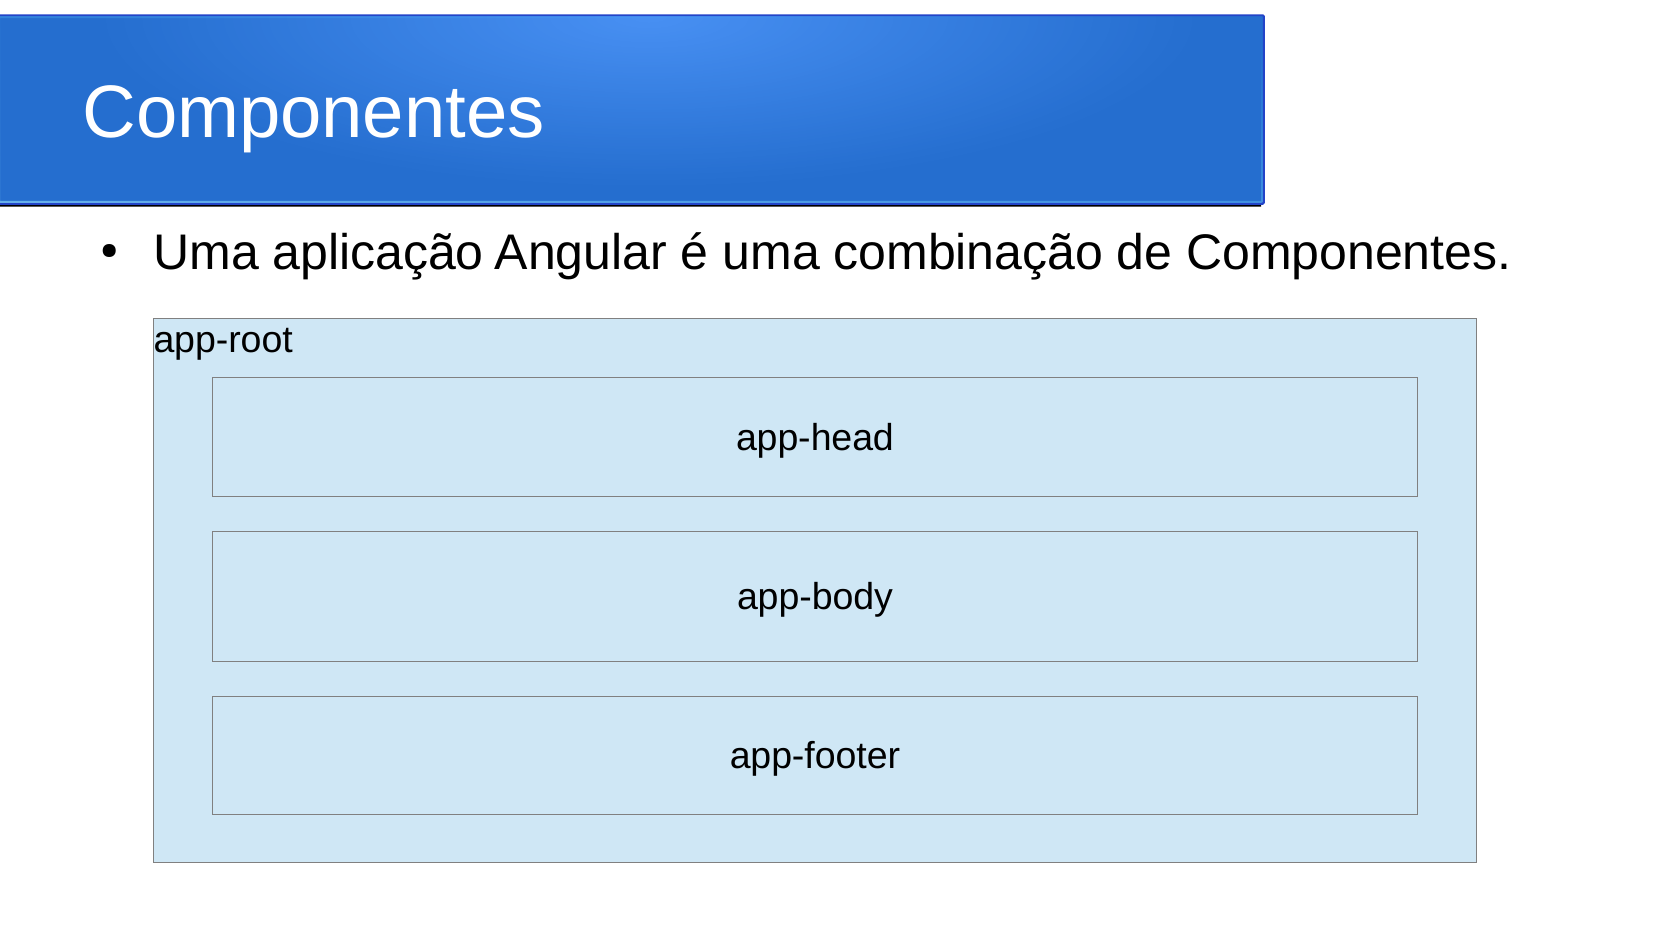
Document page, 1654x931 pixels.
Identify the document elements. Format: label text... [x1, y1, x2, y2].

text_box app-head [212, 377, 1418, 497]
title Componentes [82, 35, 1235, 189]
text_box app-body [212, 531, 1418, 662]
text_box app-footer [212, 696, 1418, 815]
list Uma aplicação Angular é uma combinação de Componentes. [82, 224, 1571, 764]
text_box app-root [153, 318, 1477, 863]
